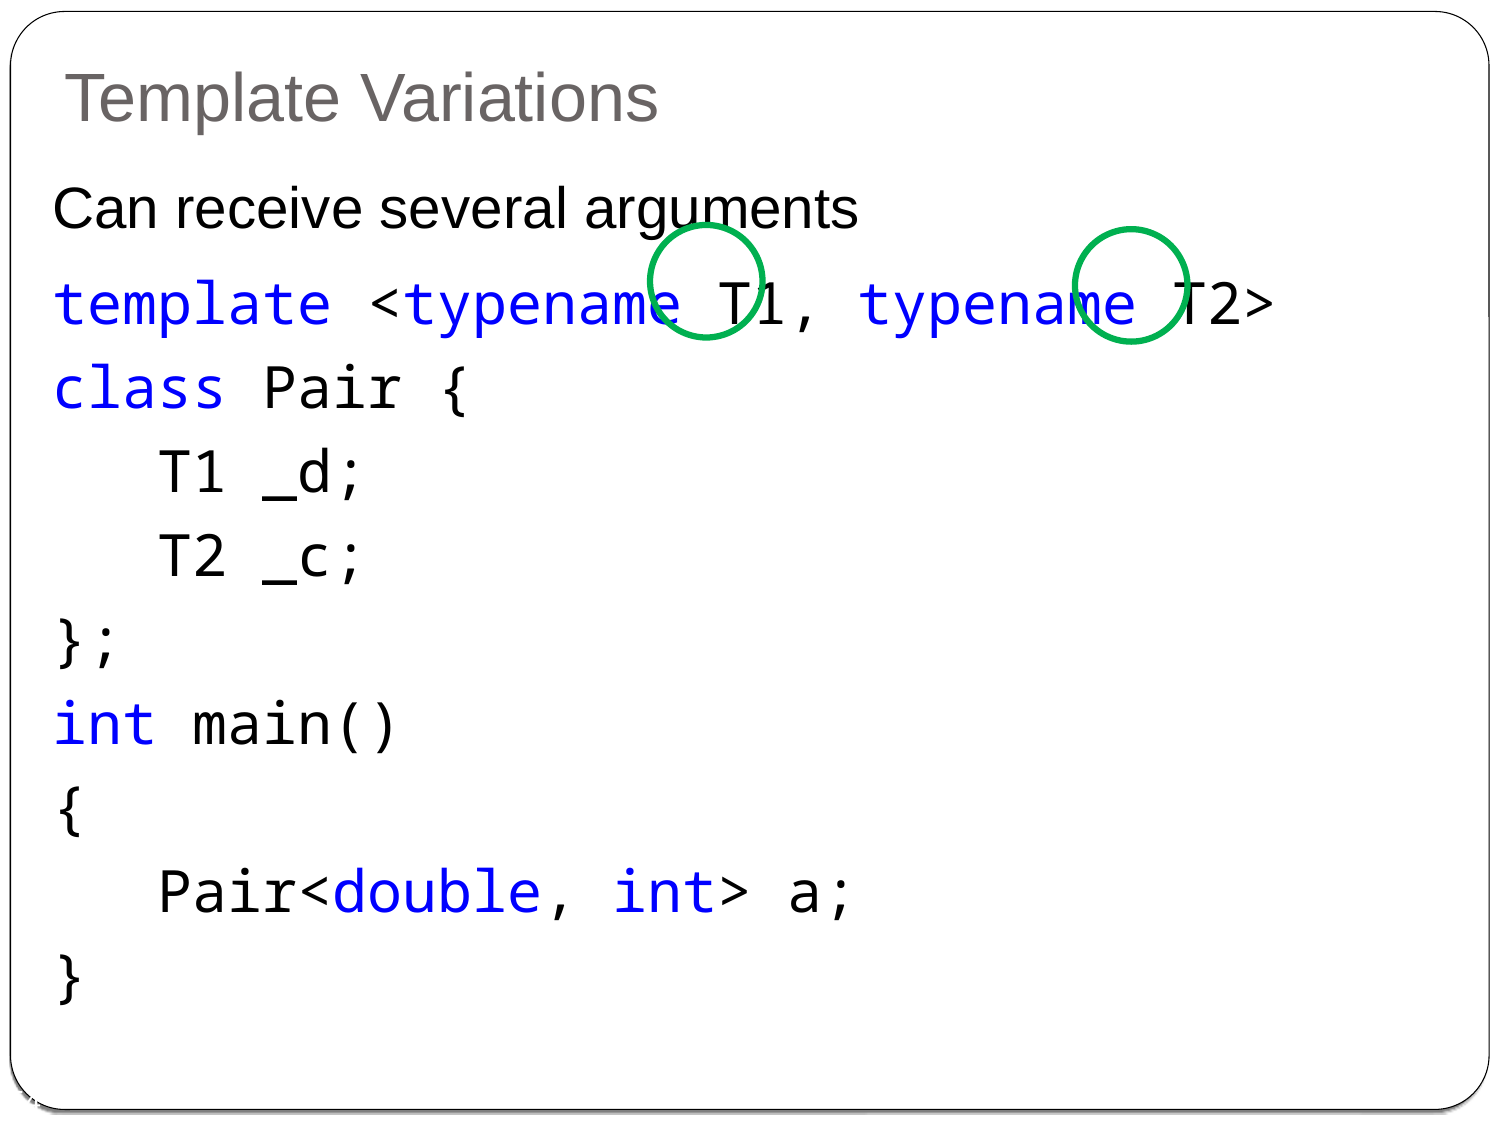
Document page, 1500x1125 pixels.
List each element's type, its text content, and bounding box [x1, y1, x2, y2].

slide_number <number> [0, 1074, 50, 1125]
title Template Variations [50, 45, 1450, 150]
list Can receive several arguments template <typename T1, typename T2> class Pair { T1 _d; T2 _c; }; int main() { Pair<double, int> a; } [37, 162, 1463, 1088]
